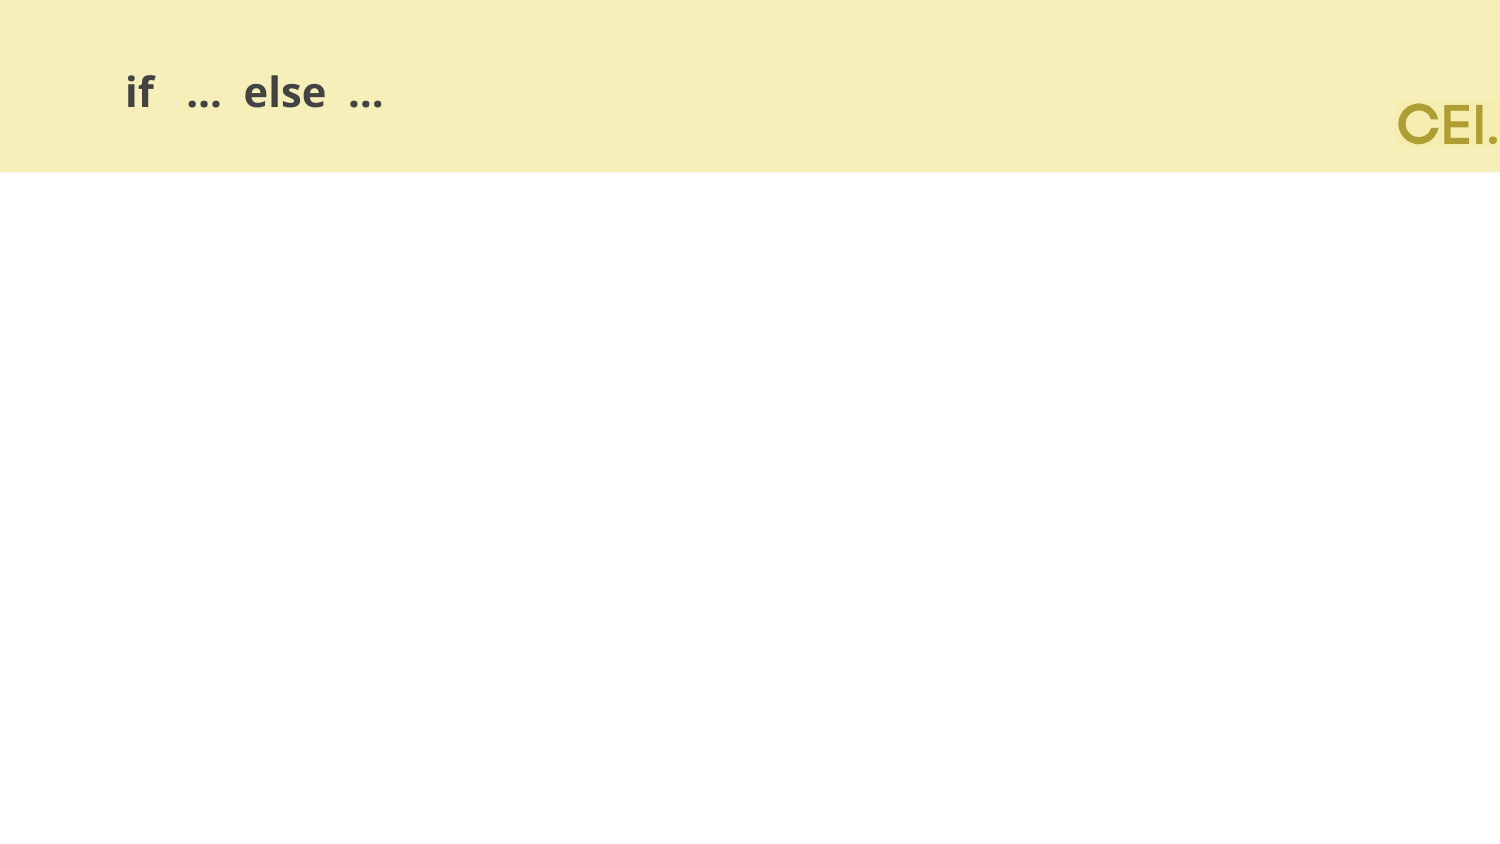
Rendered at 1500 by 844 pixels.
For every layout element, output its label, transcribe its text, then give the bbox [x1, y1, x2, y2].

picture [1395, 100, 1500, 147]
text_box [0, 0, 1500, 173]
text_box if … else … [99, 50, 1048, 122]
